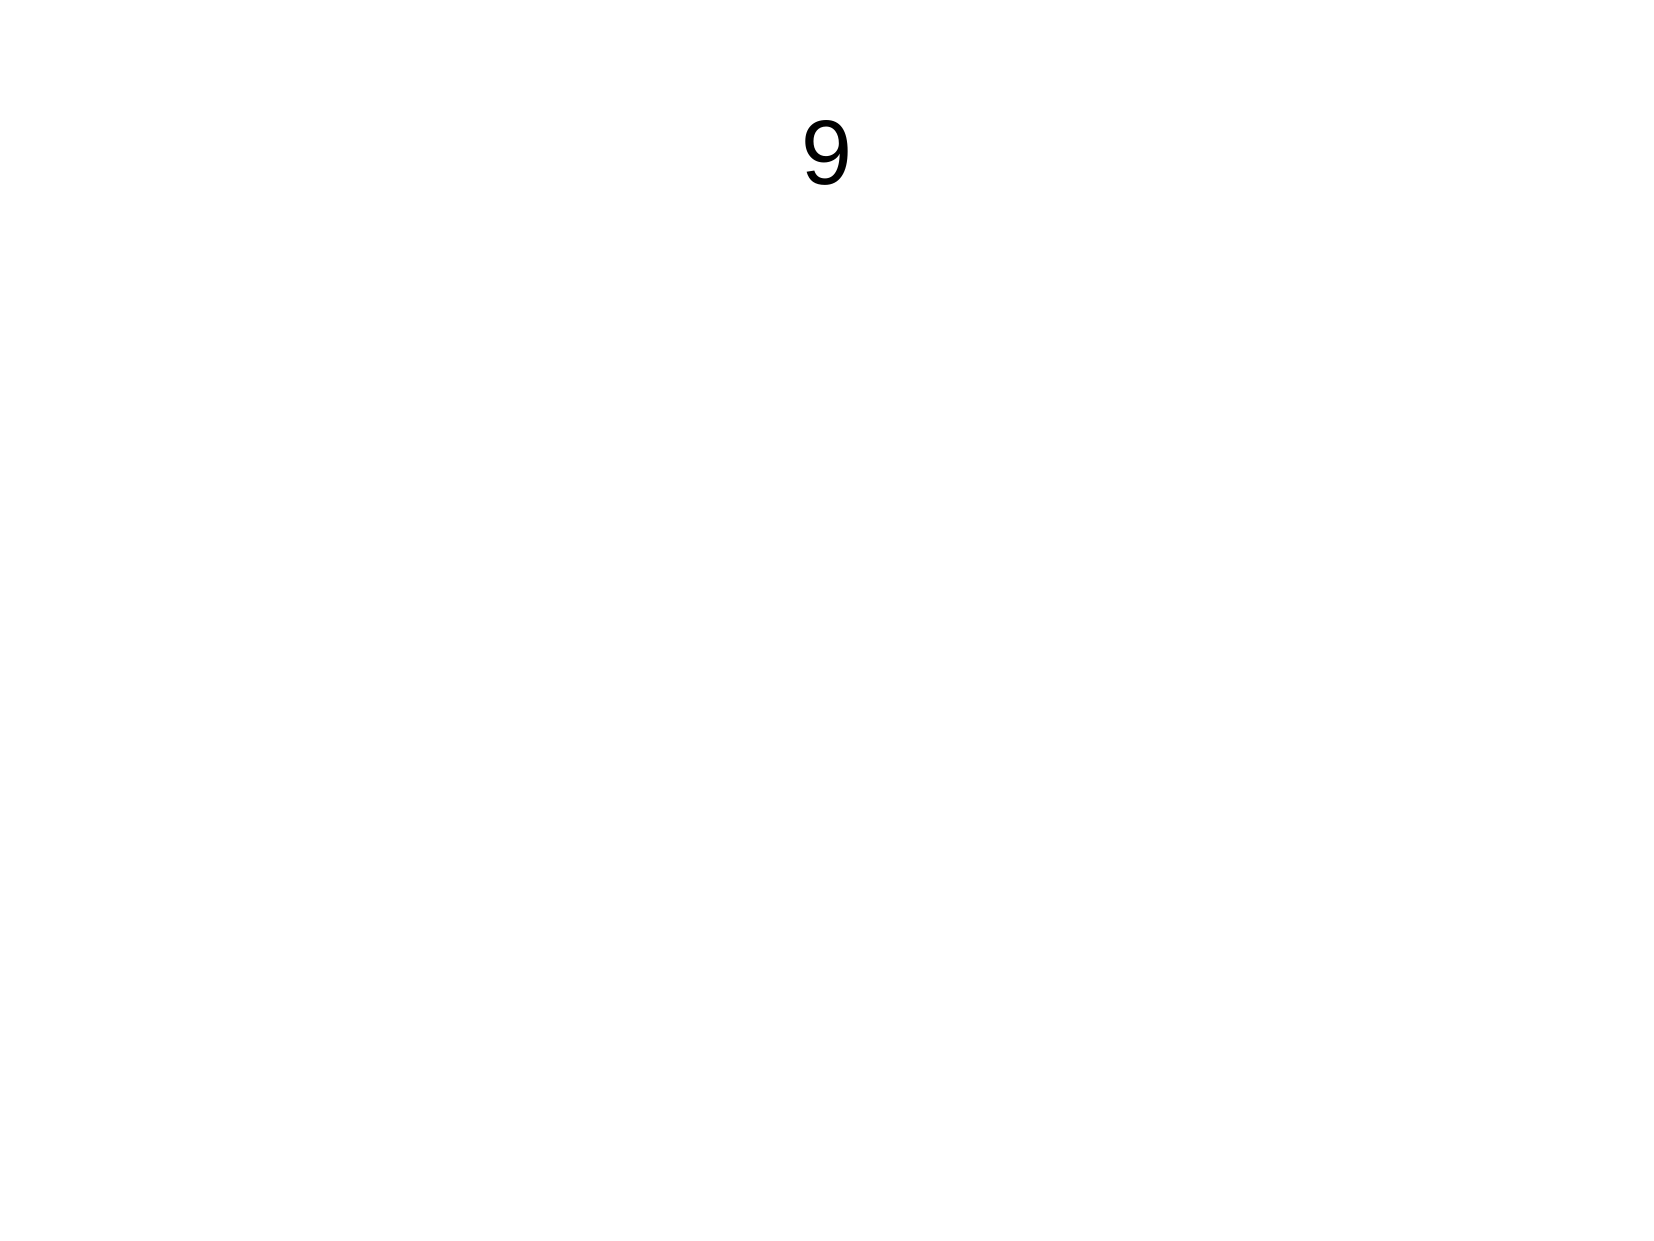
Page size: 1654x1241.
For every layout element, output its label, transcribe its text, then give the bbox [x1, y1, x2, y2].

title 9 [82, 49, 1571, 257]
